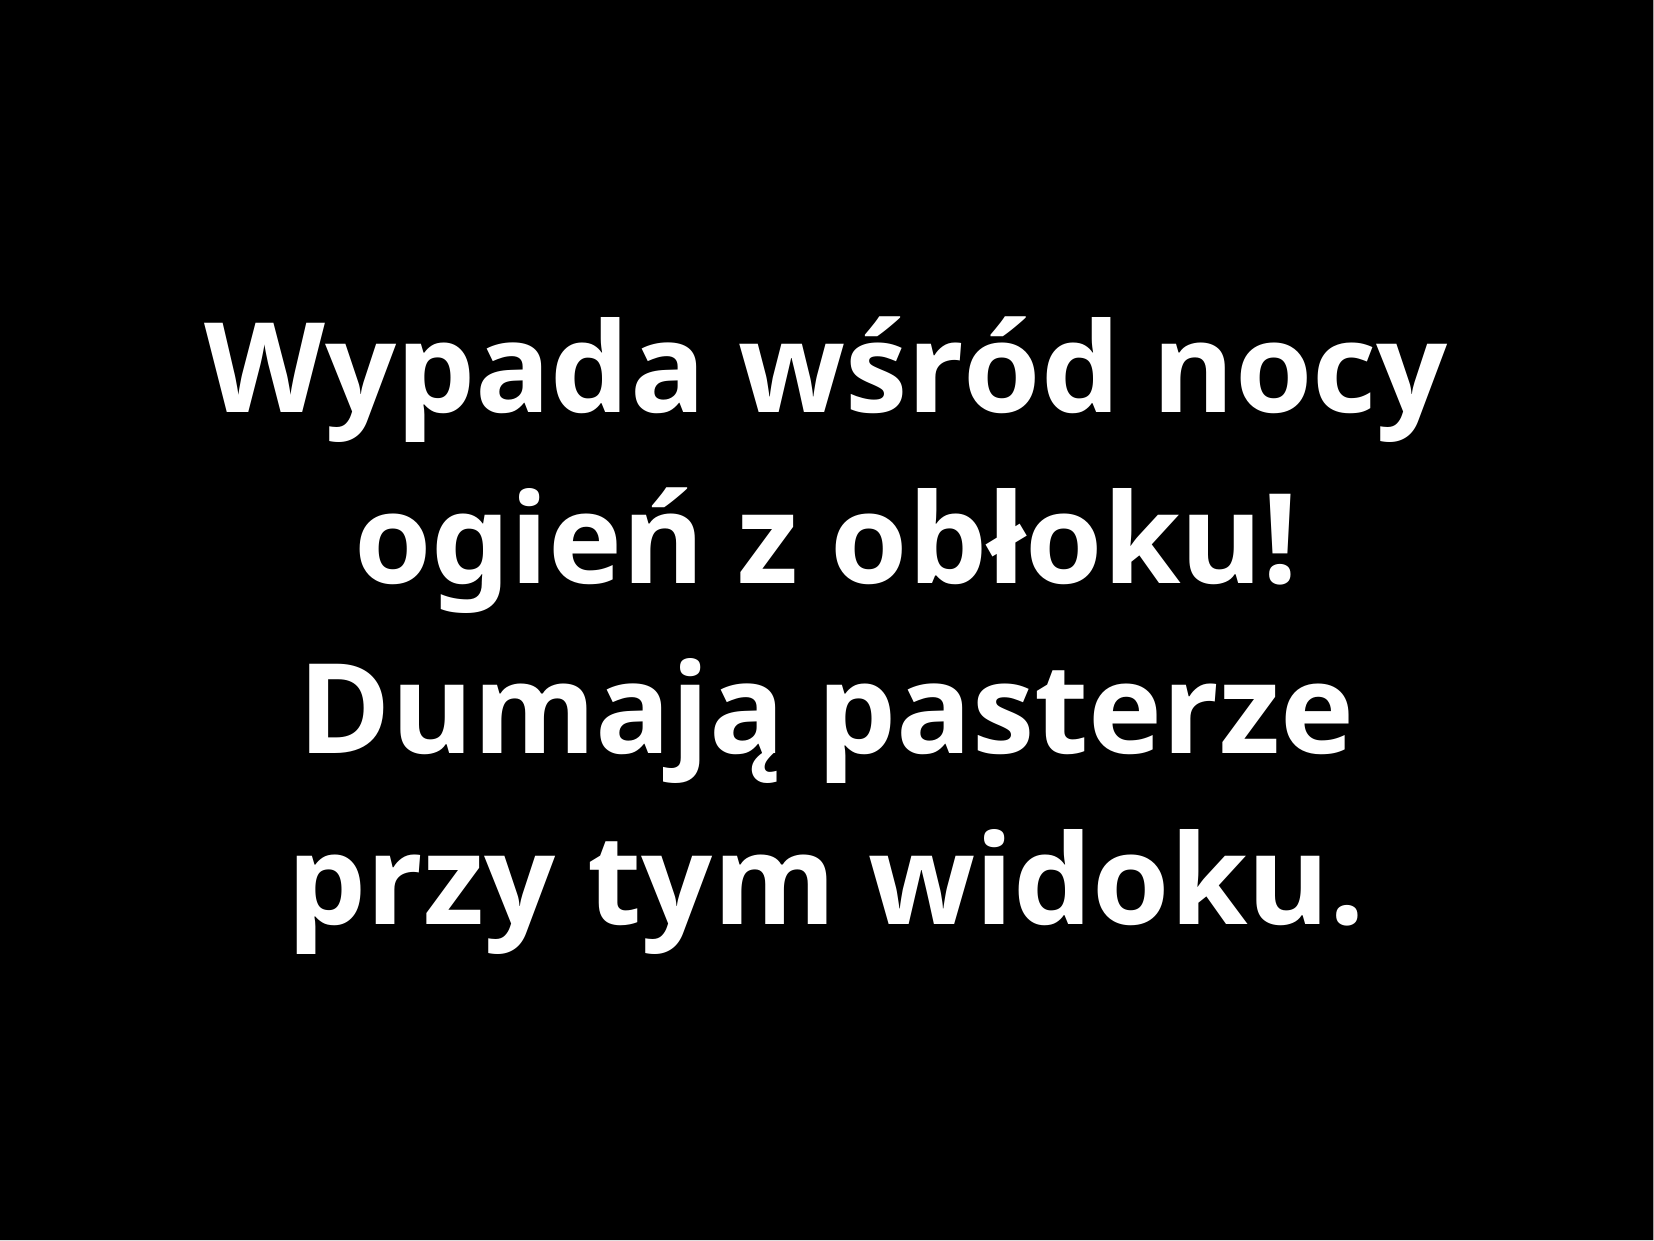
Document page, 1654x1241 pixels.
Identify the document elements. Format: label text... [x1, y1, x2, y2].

title Wypada wśród nocy ogień z obłoku! Dumają pasterze przy tym widoku. [0, 0, 1654, 1241]
